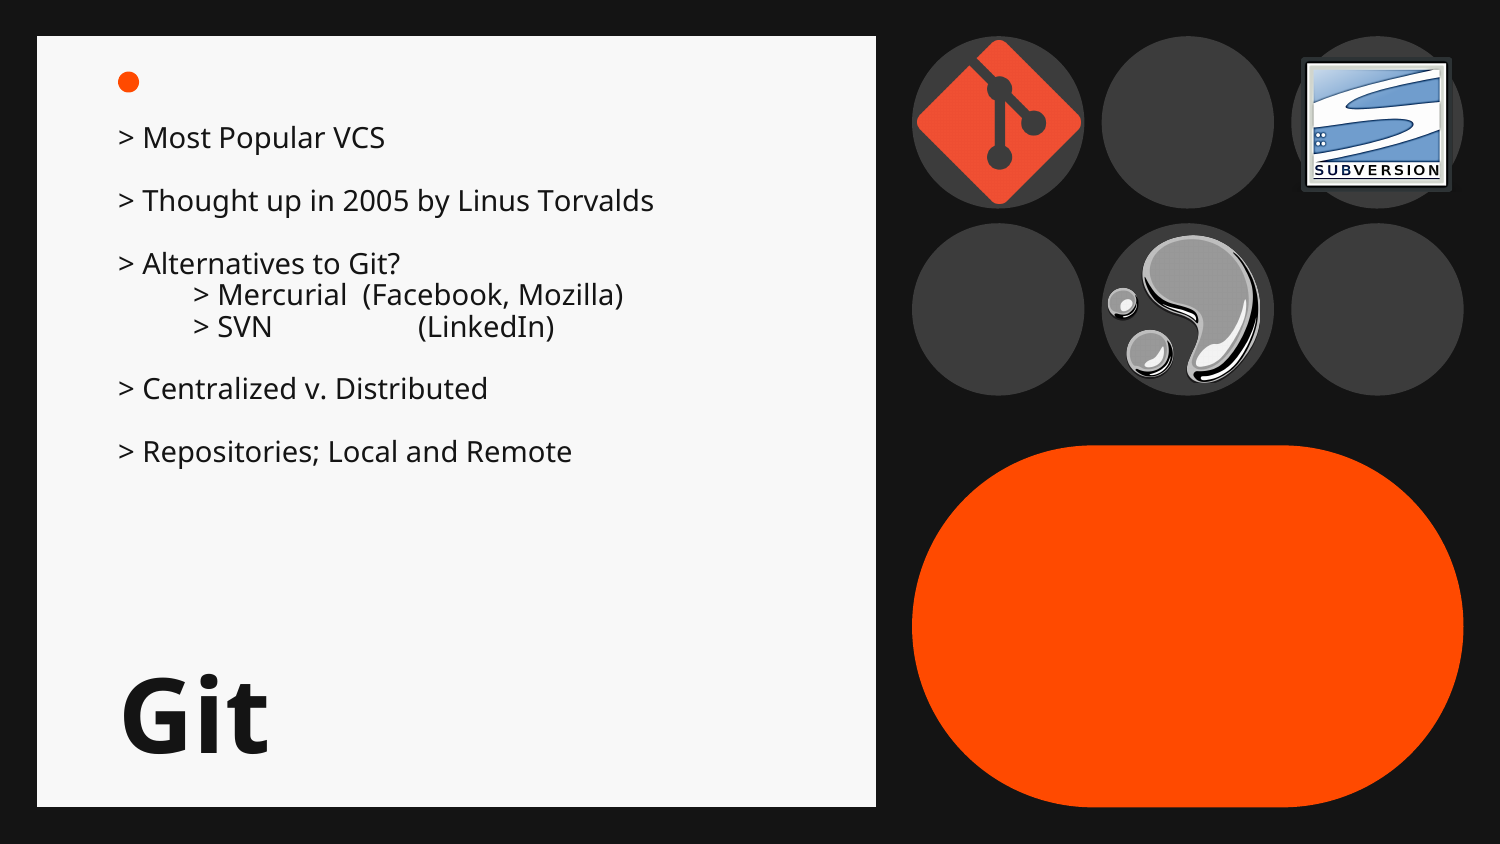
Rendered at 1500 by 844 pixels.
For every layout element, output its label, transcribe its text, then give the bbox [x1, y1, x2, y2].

picture [917, 40, 1081, 204]
title Git [118, 543, 794, 773]
picture [1292, 53, 1464, 192]
subtitle > Most Popular VCS > Thought up in 2005 by Linus Torvalds > Alternatives to Git? > Mercurial (Facebook, Mozilla) > SVN (LinkedIn) > Centralized v. Distributed > Repositories; Local and Remote [118, 123, 751, 544]
text_box [118, 71, 140, 93]
picture [1107, 235, 1261, 383]
